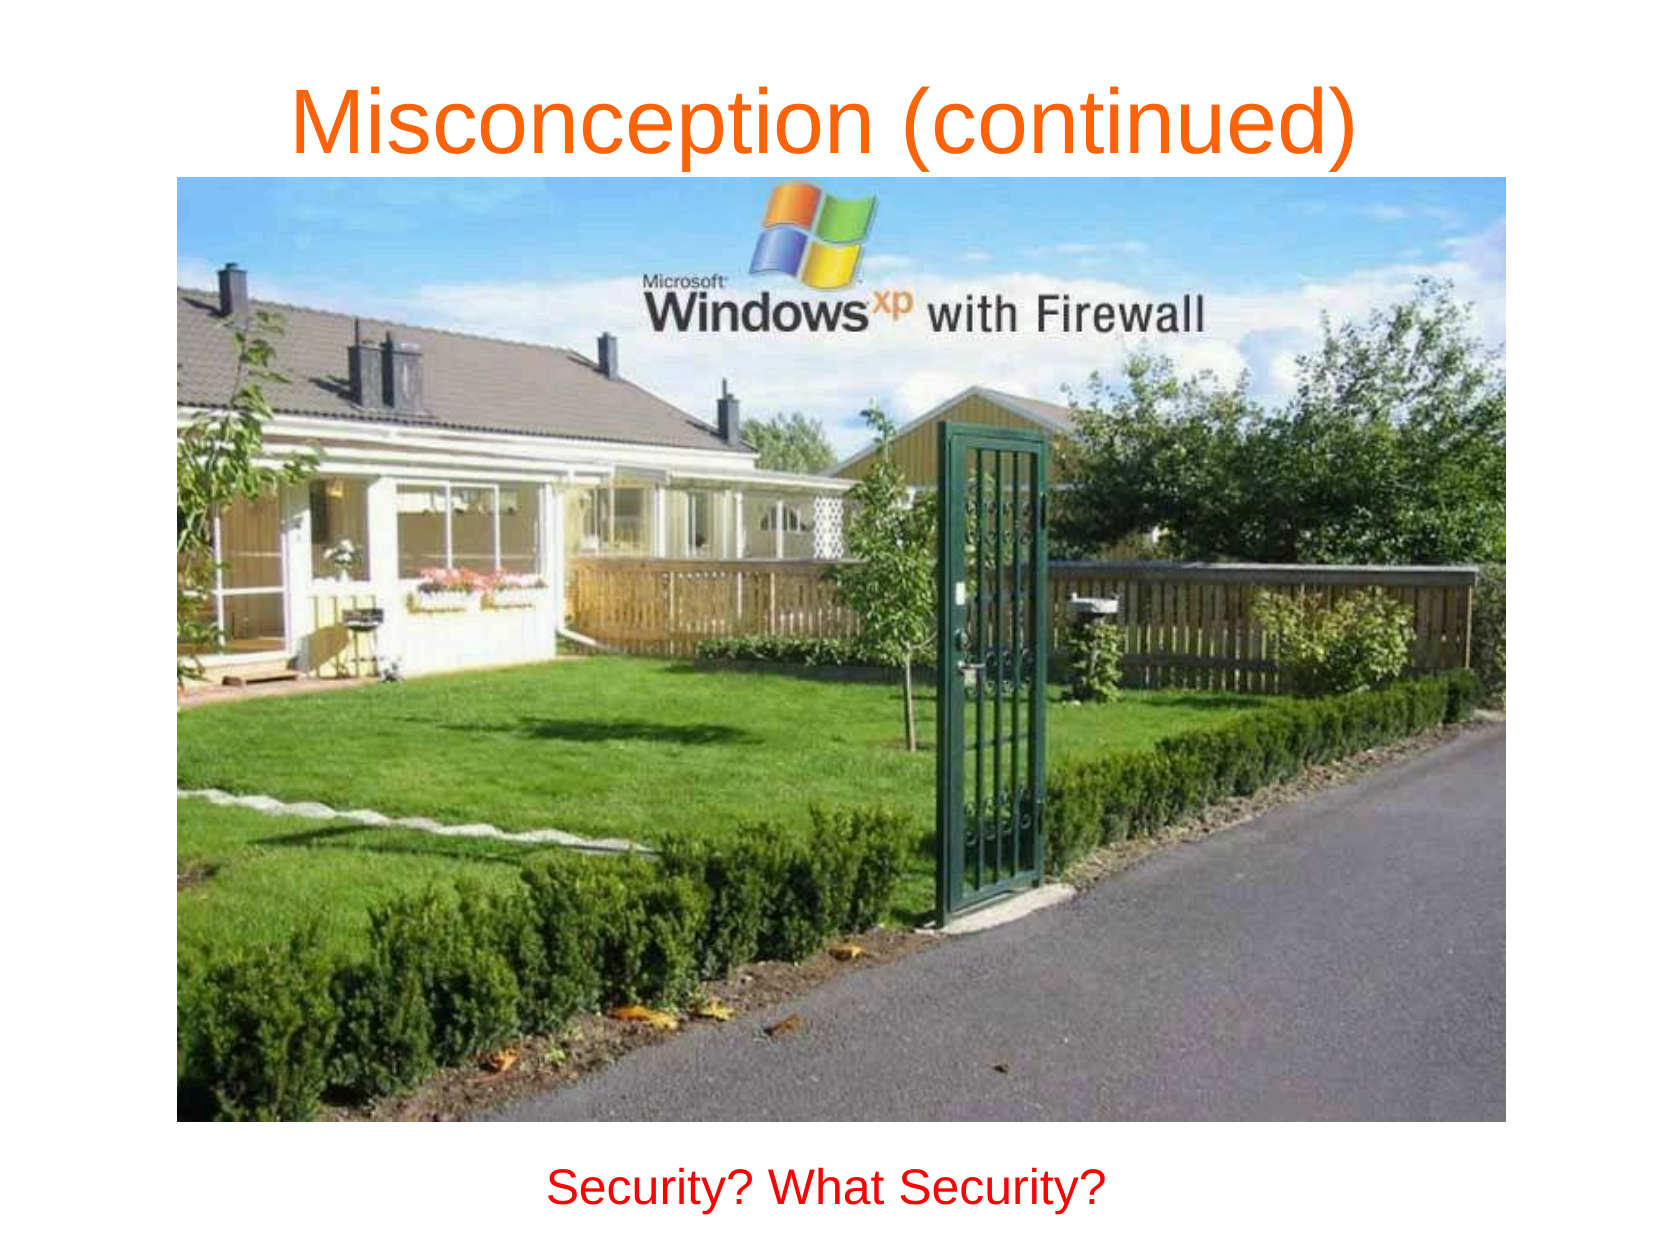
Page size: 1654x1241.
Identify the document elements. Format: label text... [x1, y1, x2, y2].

title Misconception (continued) [55, 17, 1595, 225]
text_box Security? What Security? [531, 1151, 1123, 1223]
picture [177, 177, 1506, 1123]
